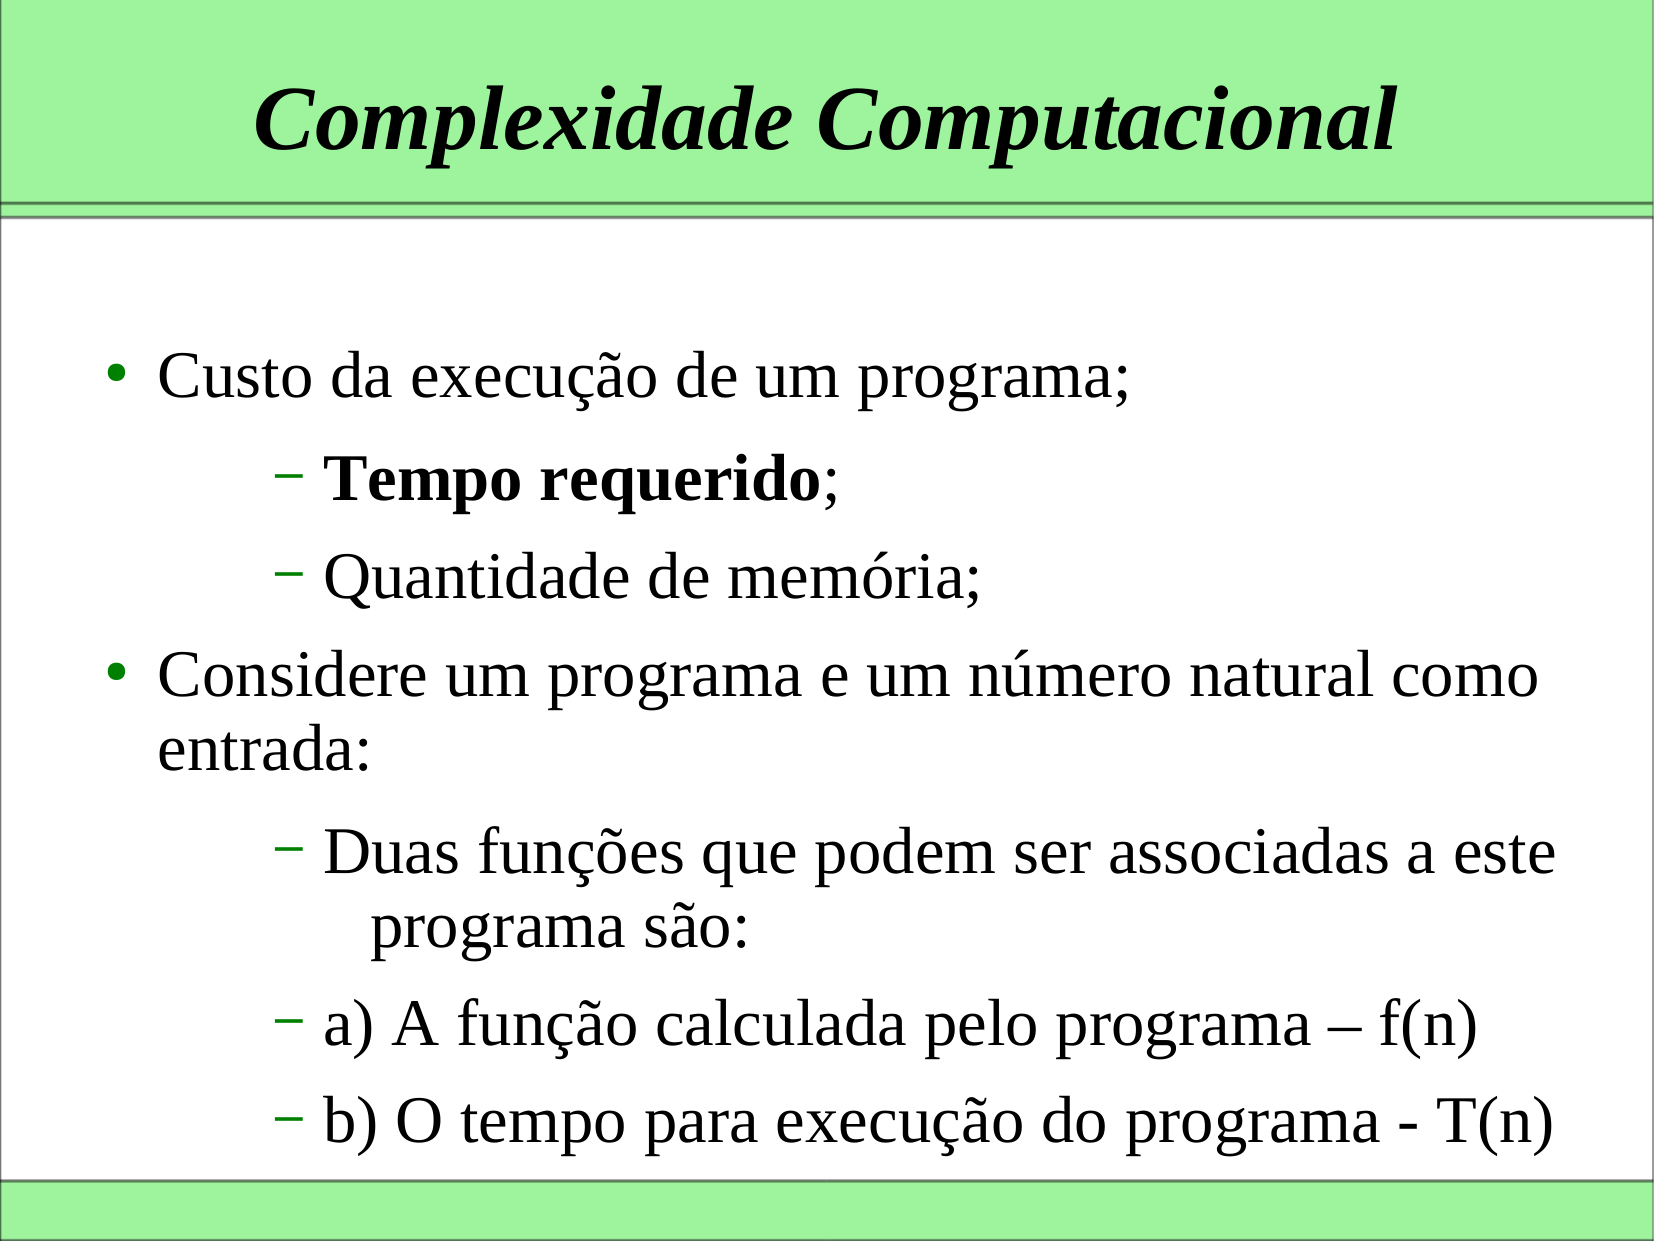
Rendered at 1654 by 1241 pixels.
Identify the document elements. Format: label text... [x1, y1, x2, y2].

picture [0, 0, 1654, 1241]
list Custo da execução de um programa; Tempo requerido; Quantidade de memória; Considere um programa e um número natural como entrada: Duas funções que podem ser associadas a este programa são: a) A função calculada pelo programa – f(n) b) O tempo para execução do programa - T(n) [86, 337, 1576, 1241]
title Complexidade Computacional [82, 49, 1571, 188]
